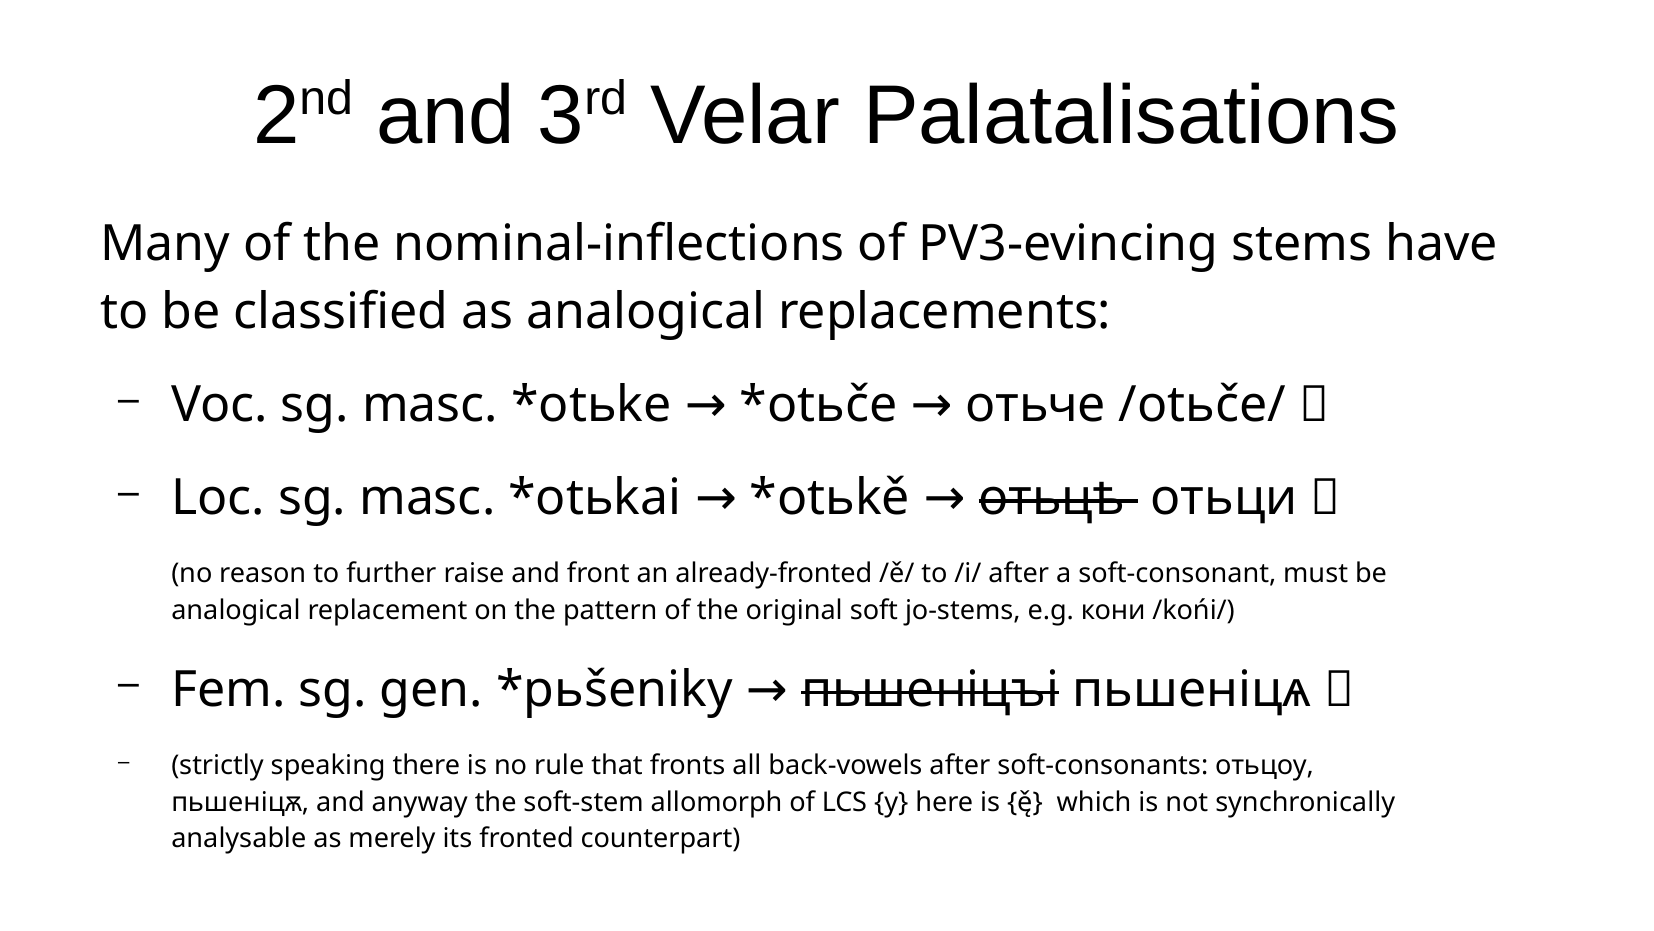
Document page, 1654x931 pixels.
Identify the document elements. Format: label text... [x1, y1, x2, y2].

title 2nd and 3rd Velar Palatalisations [82, 37, 1571, 193]
list Many of the nominal-inflections of PV3-evincing stems have to be classified as analogical replacements: Voc. sg. masc. *otьke → *otьče → отьче /otьče/ ✅ Loc. sg. masc. *otьkai → *otьkě → отьцѣ отьци ❌ (no reason to further raise and front an already-fronted /ě/ to /i/ after a soft-consonant, must be analogical replacement on the pattern of the original soft jo-stems, e.g. кони /końi/) Fem. sg. gen. *pьšeniky → пьшеніцъі пьшеніцѧ ❌ (strictly speaking there is no rule that fronts all back-vowels after soft-consonants: отьцоу, пьшеніцѫ, and anyway the soft-stem allomorph of LCS {y} here is {ę̌} which is not synchronically analysable as merely its fronted counterpart) [29, 206, 1506, 916]
